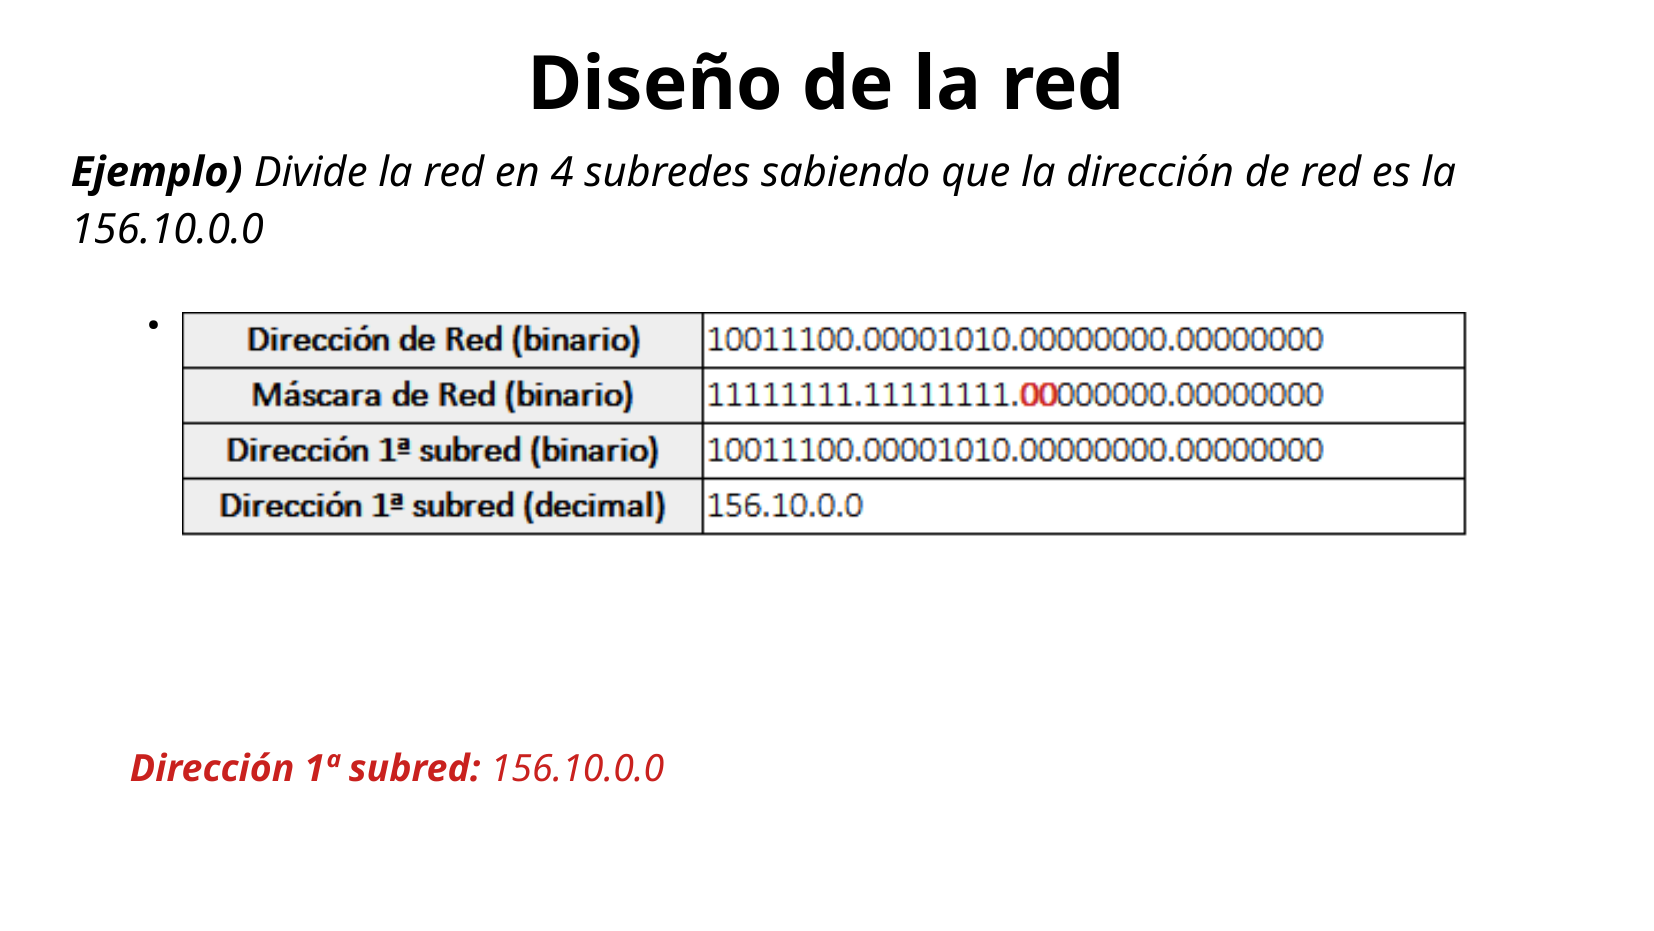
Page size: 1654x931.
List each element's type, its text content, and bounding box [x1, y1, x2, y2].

picture [182, 312, 1469, 538]
title Diseño de la red [82, 25, 1571, 136]
list Ejemplo) Divide la red en 4 subredes sabiendo que la dirección de red es la 156.10.0.0 Calculo de la 1ª subred Dirección 1ª subred: 156.10.0.0 [70, 141, 1583, 821]
